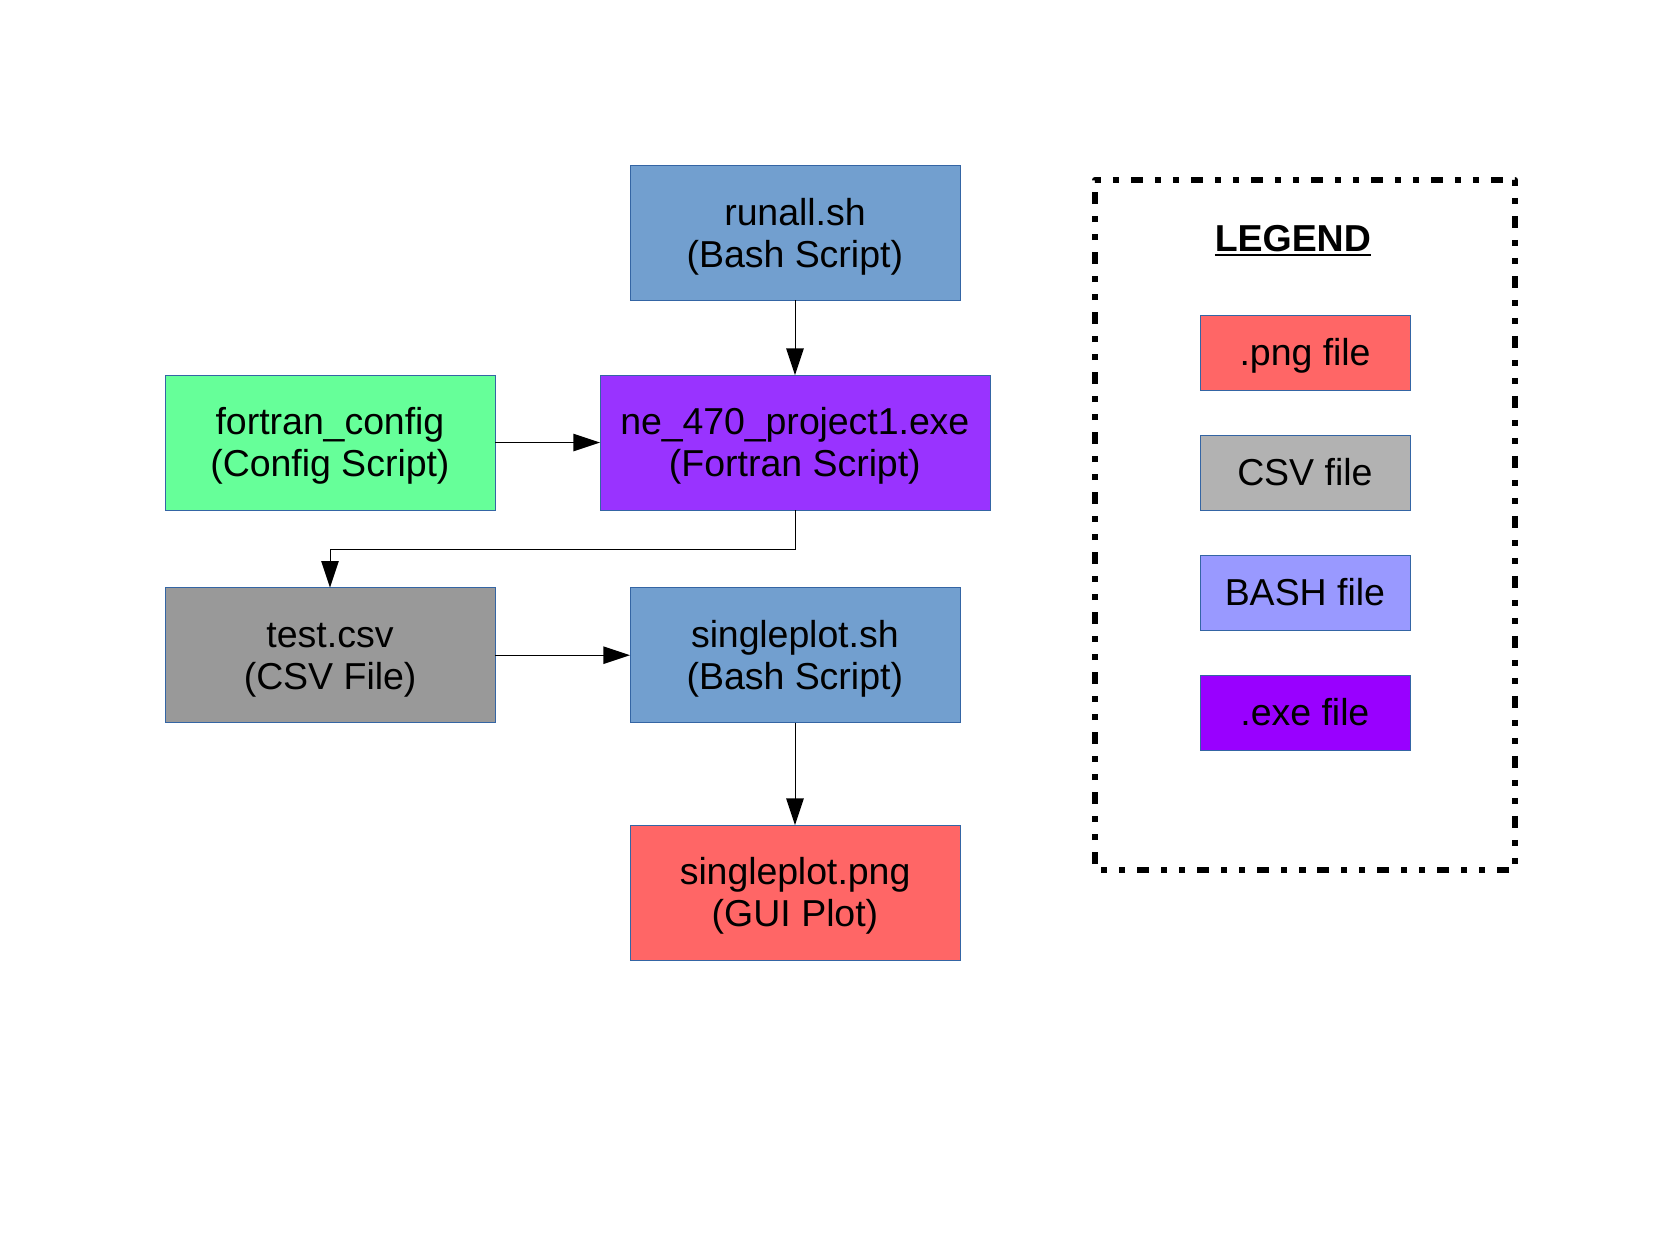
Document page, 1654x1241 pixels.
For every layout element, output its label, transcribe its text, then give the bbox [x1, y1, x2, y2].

text_box ne_470_project1.exe (Fortran Script) [600, 375, 991, 511]
text_box CSV file [1200, 435, 1411, 511]
text_box LEGEND [1200, 210, 1411, 271]
text_box fortran_config (Config Script) [165, 375, 496, 511]
text_box BASH file [1200, 555, 1411, 631]
text_box singleplot.sh (Bash Script) [630, 587, 961, 723]
text_box .exe file [1200, 675, 1411, 751]
text_box singleplot.png (GUI Plot) [630, 825, 961, 961]
text_box test.csv (CSV File) [165, 587, 496, 723]
text_box runall.sh (Bash Script) [630, 165, 961, 301]
text_box .png file [1200, 315, 1411, 391]
text_box [1095, 180, 1516, 871]
